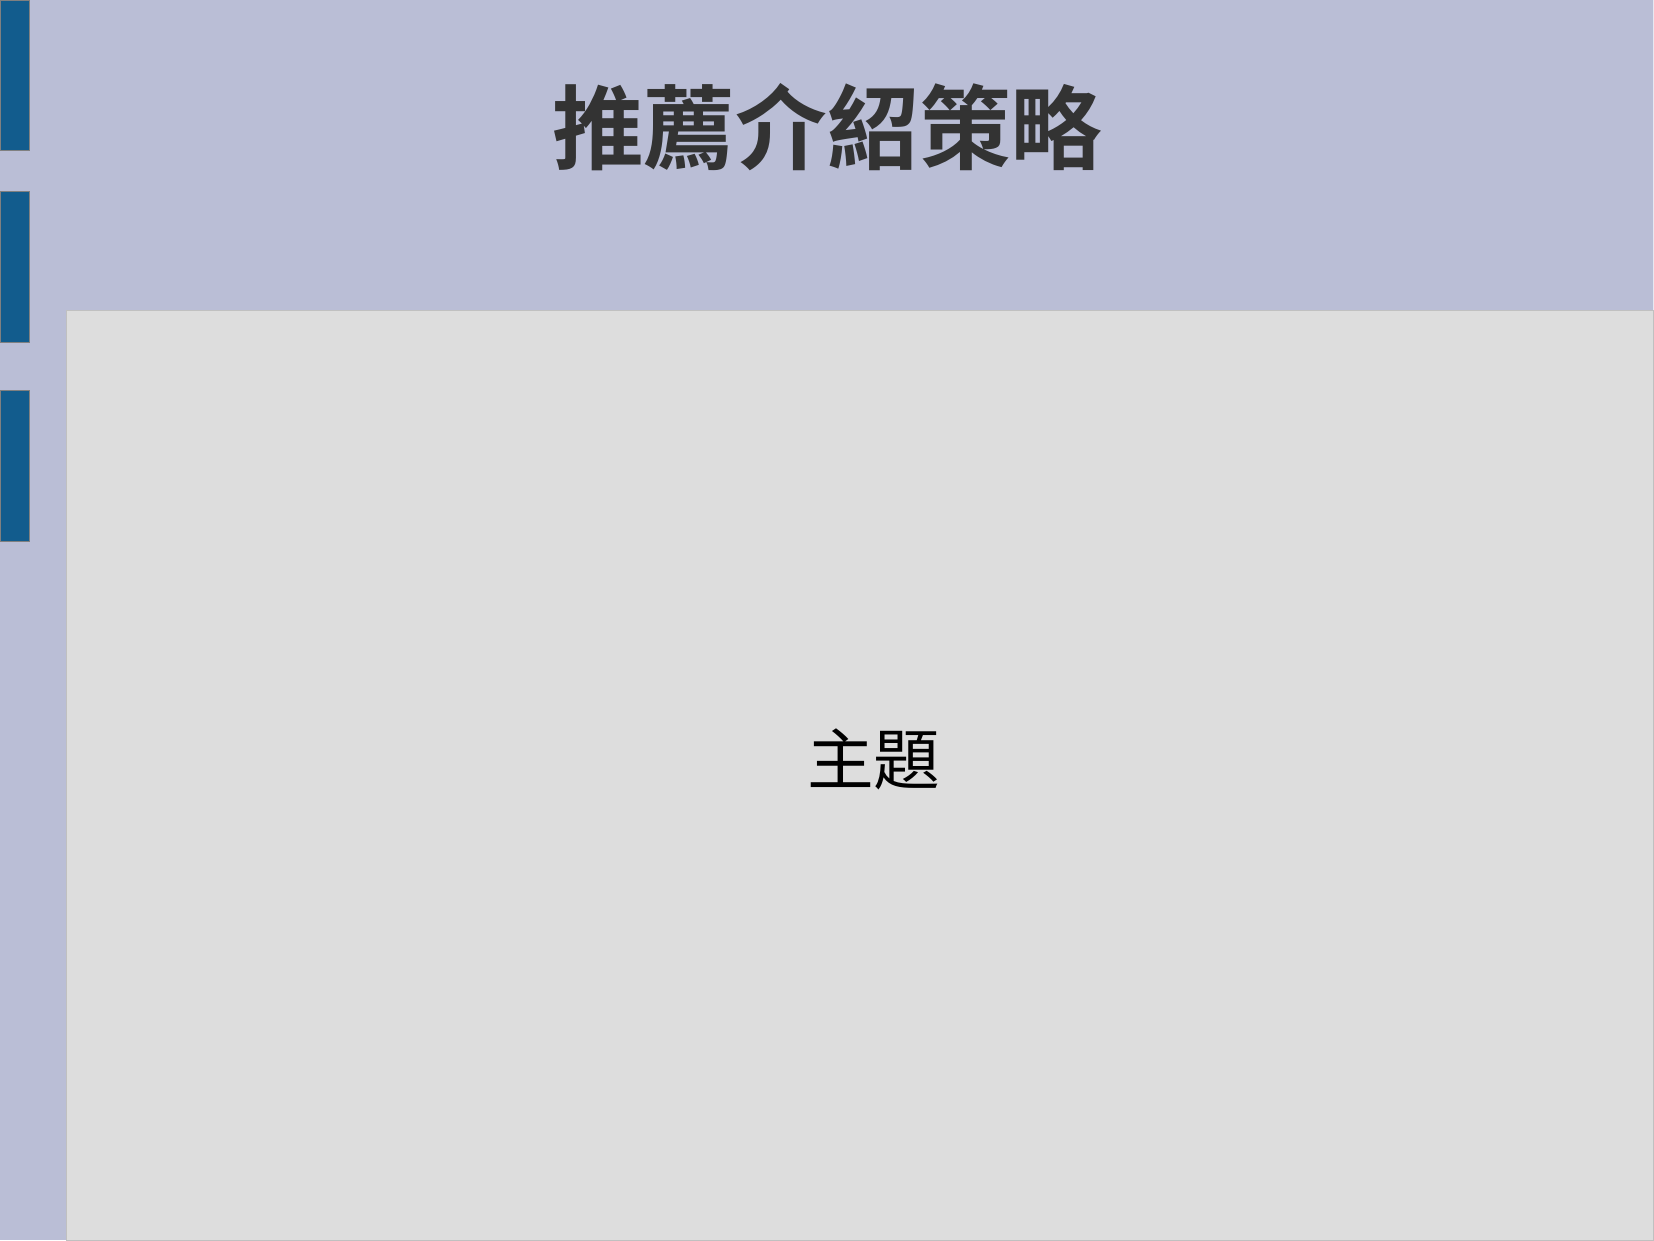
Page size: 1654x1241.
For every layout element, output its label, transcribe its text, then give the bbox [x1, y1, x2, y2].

title 推薦介紹策略 [121, 19, 1534, 227]
subtitle 主題 [178, 364, 1570, 1147]
